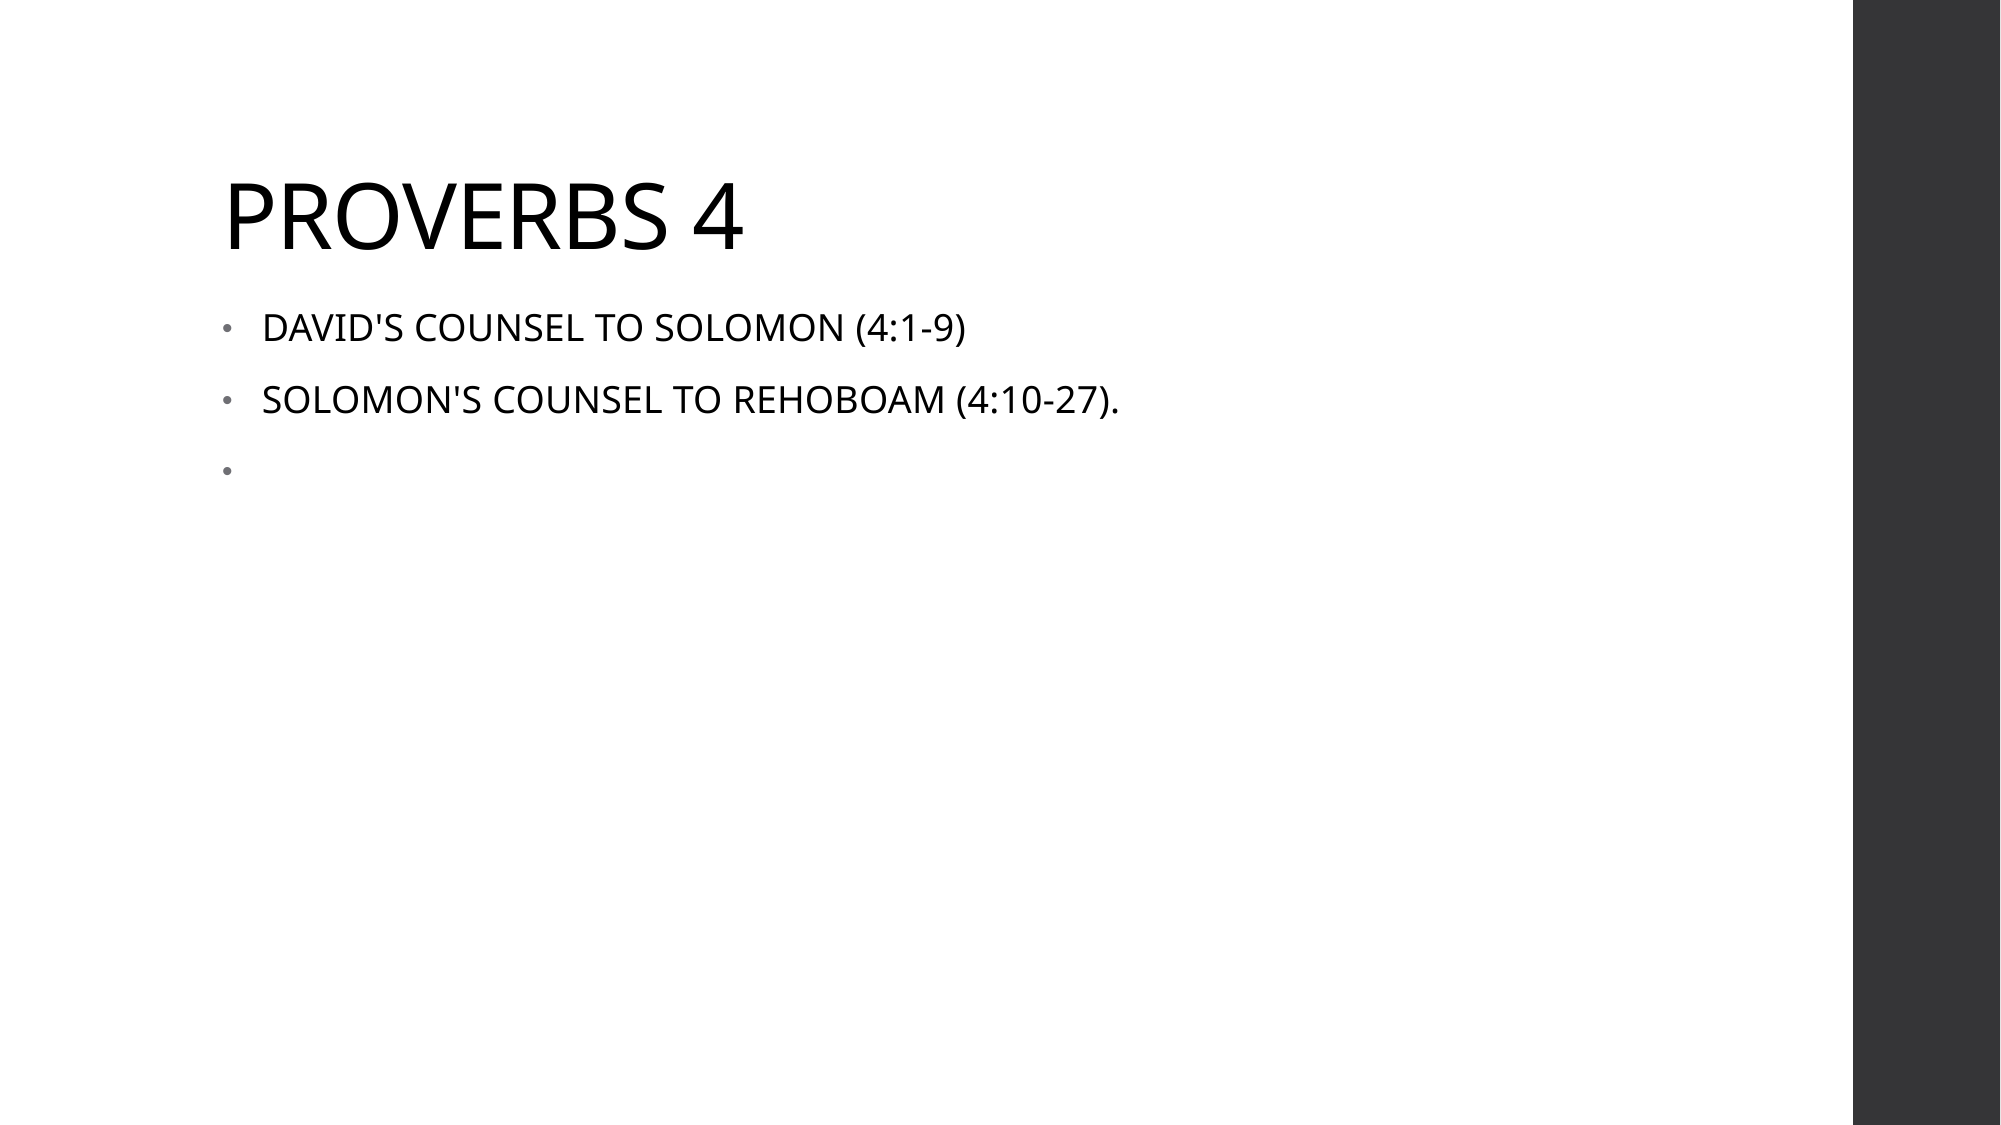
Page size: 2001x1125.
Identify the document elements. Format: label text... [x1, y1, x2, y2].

list DAVID'S COUNSEL TO SOLOMON (4:1-9) SOLOMON'S COUNSEL TO REHOBOAM (4:10-27). [206, 299, 1617, 1014]
title PROVERBS 4 [206, 60, 1797, 278]
